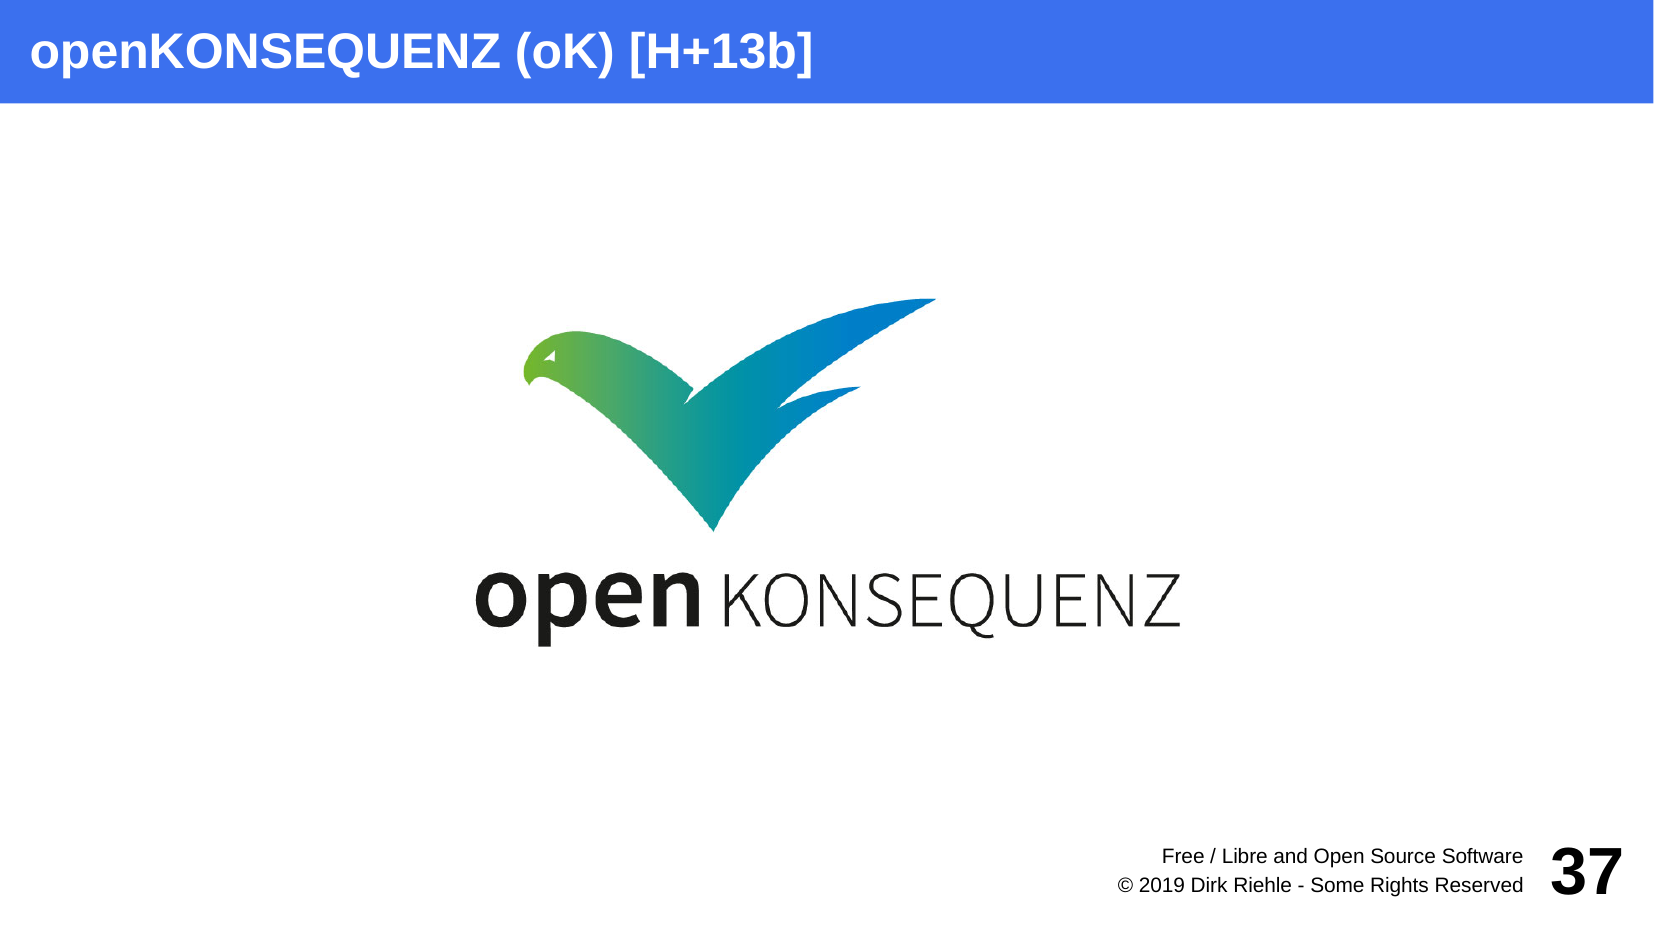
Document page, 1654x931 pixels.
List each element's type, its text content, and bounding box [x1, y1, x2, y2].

picture [472, 298, 1182, 647]
title openKONSEQUENZ (oK) [H+13b] [0, 0, 1654, 104]
